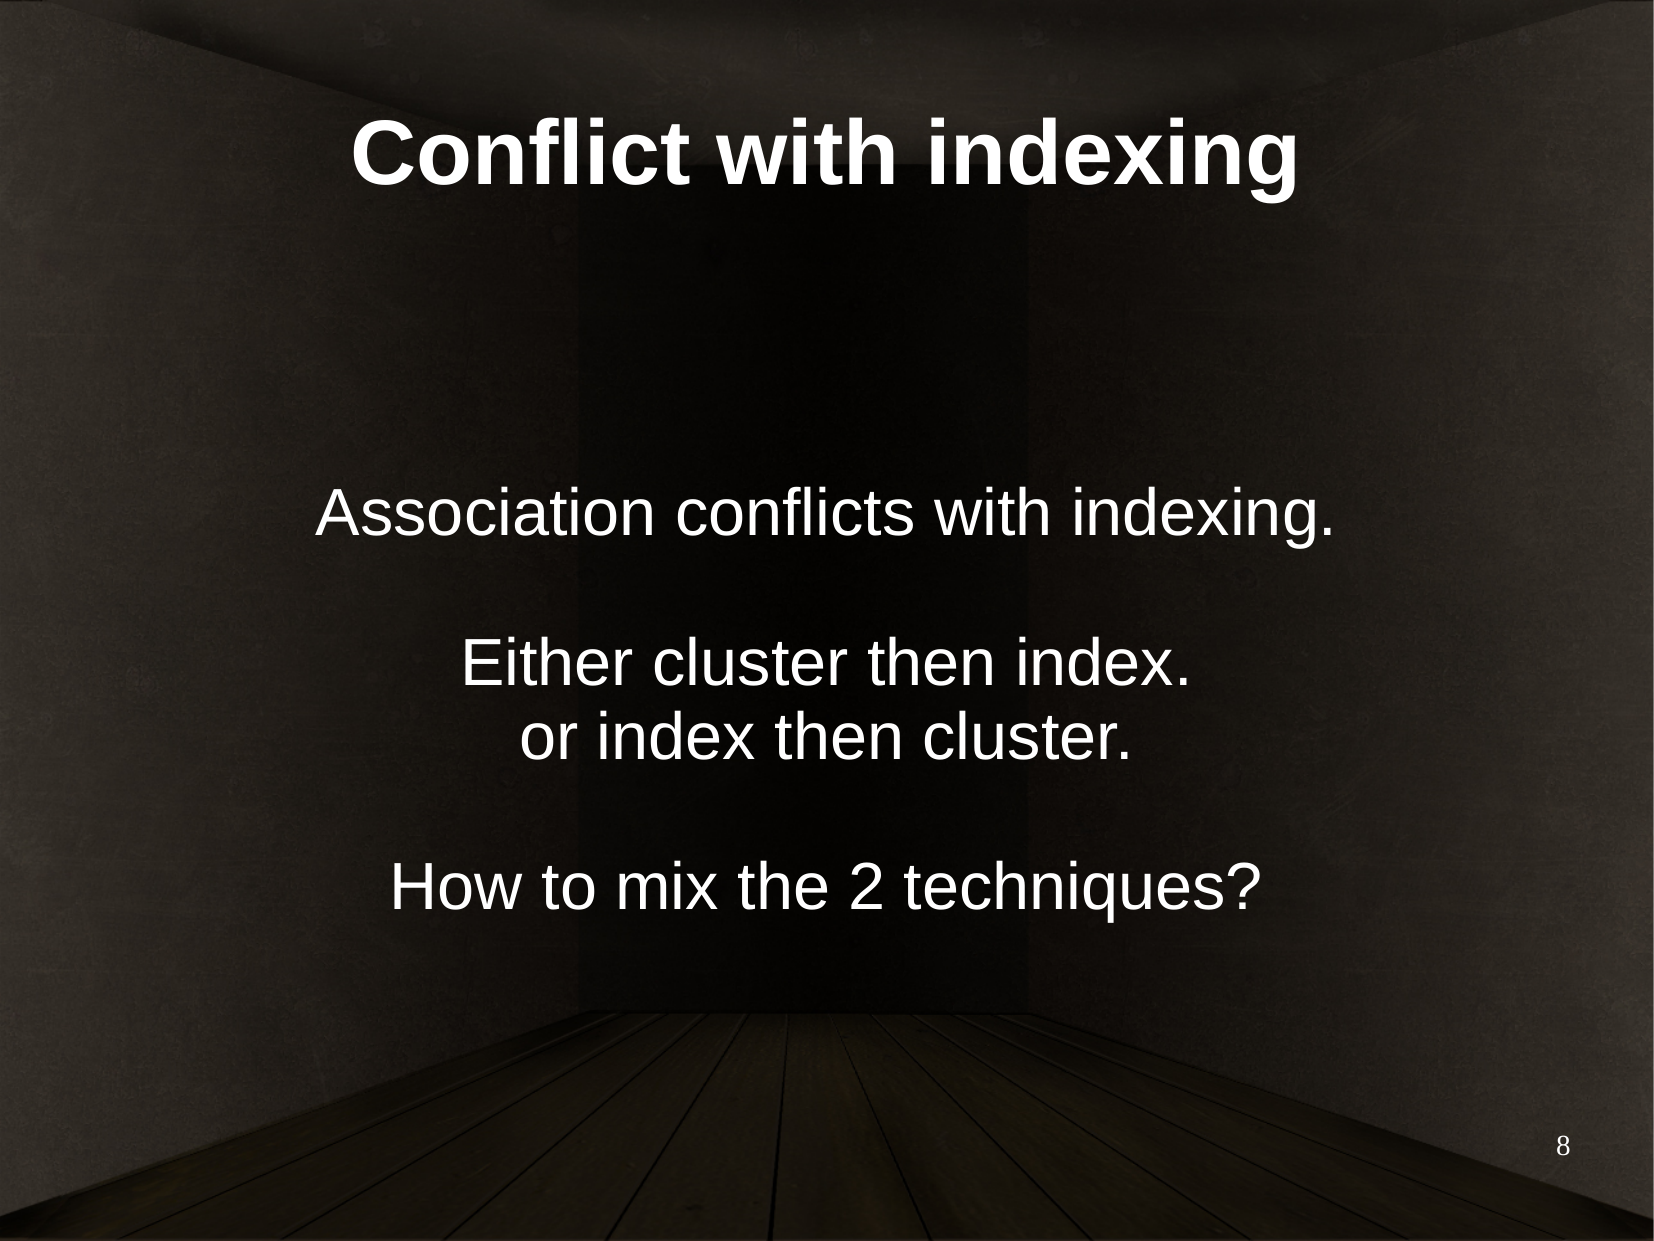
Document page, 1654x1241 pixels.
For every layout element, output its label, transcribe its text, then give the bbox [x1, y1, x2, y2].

subtitle Association conflicts with indexing. Either cluster then index. or index then cluster. How to mix the 2 techniques? [82, 297, 1571, 1102]
title Conflict with indexing [82, 56, 1571, 250]
picture [0, 0, 1654, 1241]
